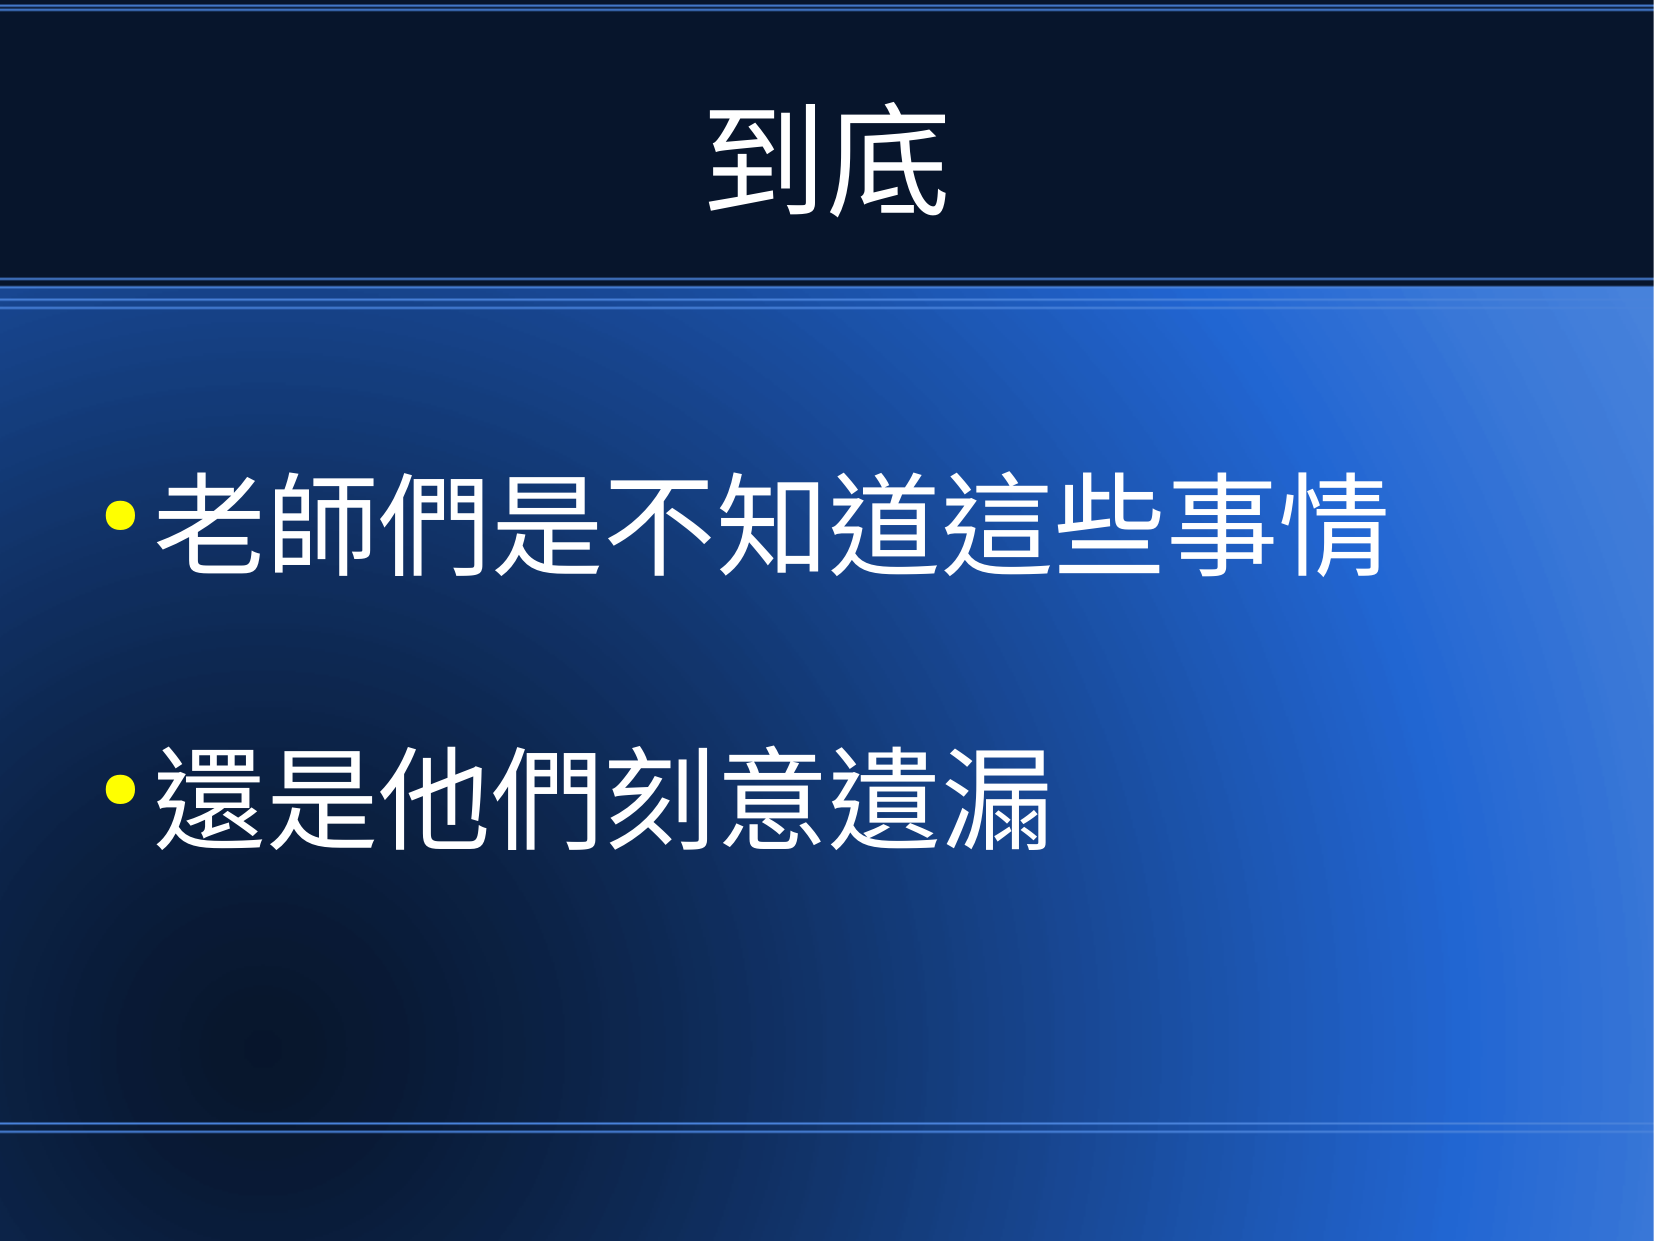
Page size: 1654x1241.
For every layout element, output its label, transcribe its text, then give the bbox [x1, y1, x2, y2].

list 老師們是不知道這些事情 還是他們刻意遺漏 [82, 355, 1571, 1241]
picture [0, 0, 1654, 1241]
title 到底 [82, 49, 1571, 257]
